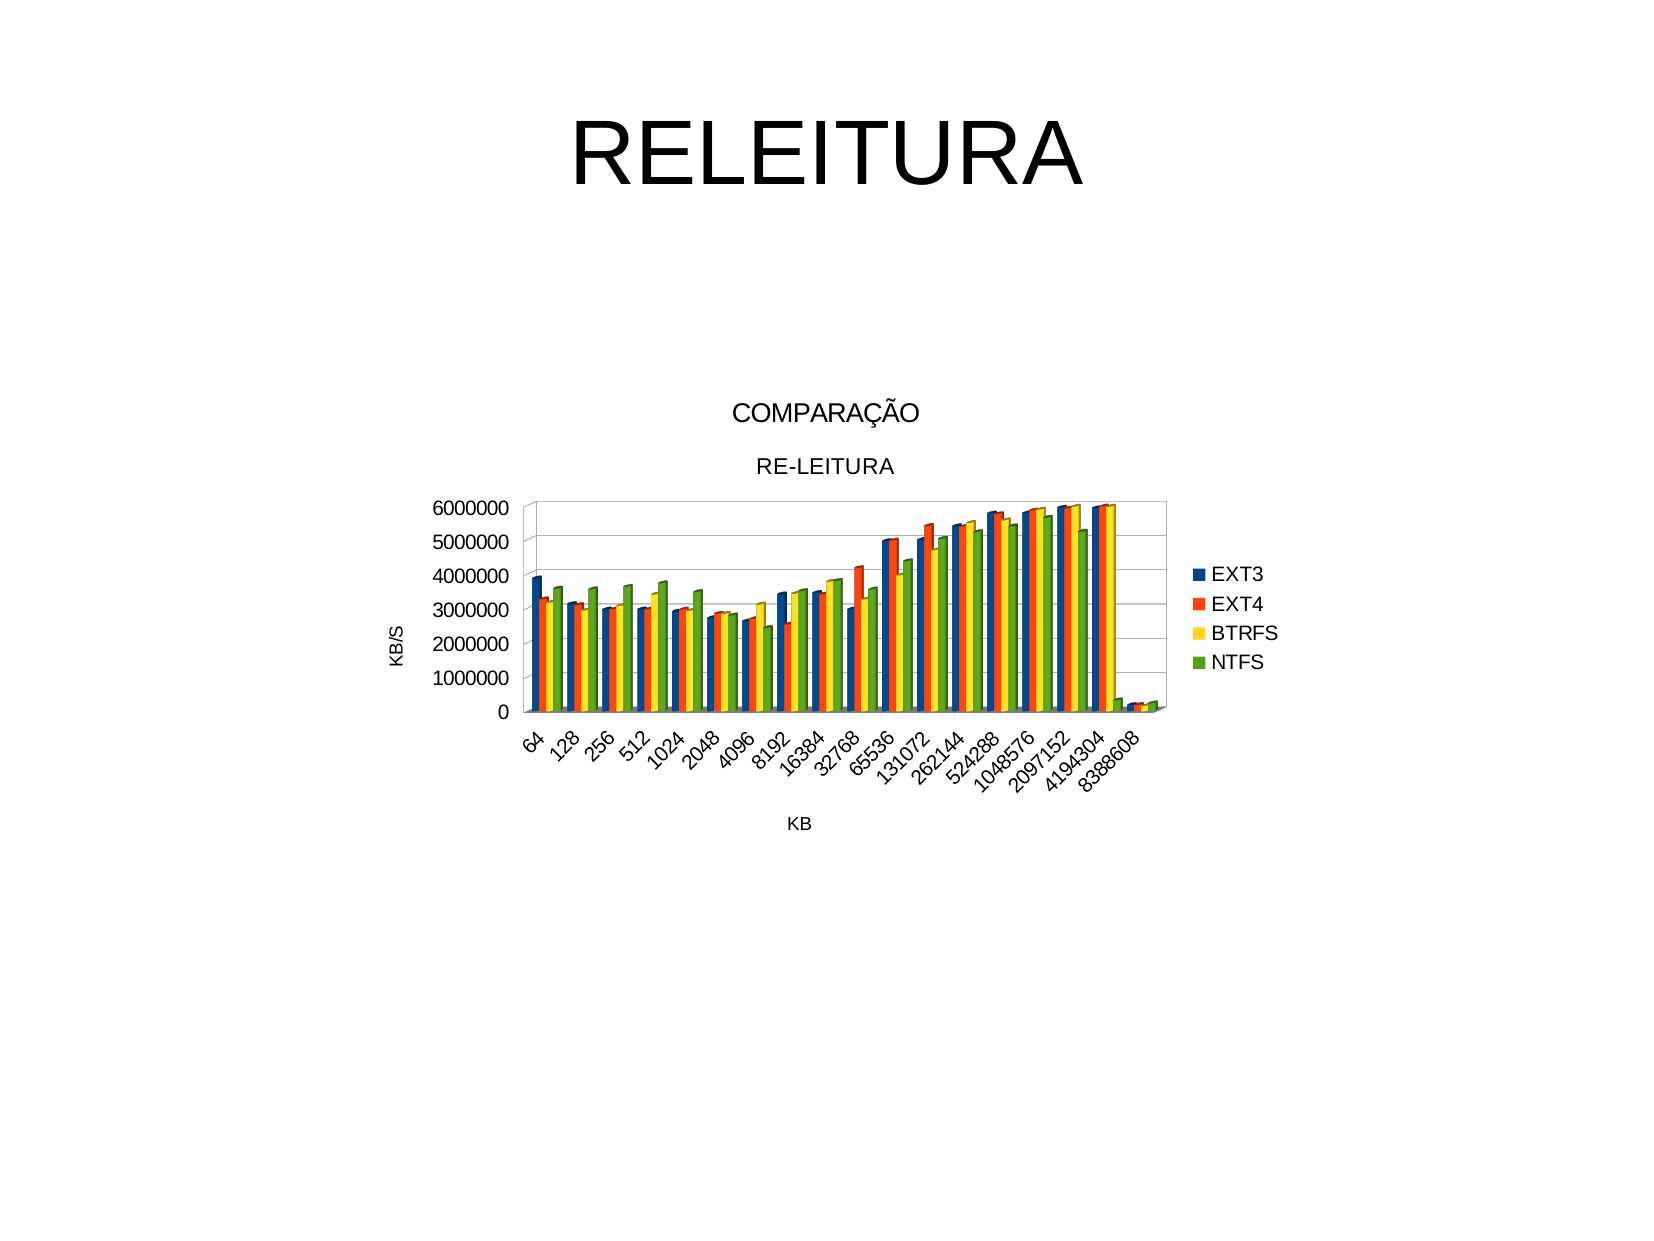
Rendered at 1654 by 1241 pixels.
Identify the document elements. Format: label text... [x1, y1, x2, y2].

chart [353, 372, 1298, 866]
title RELEITURA [82, 49, 1571, 257]
